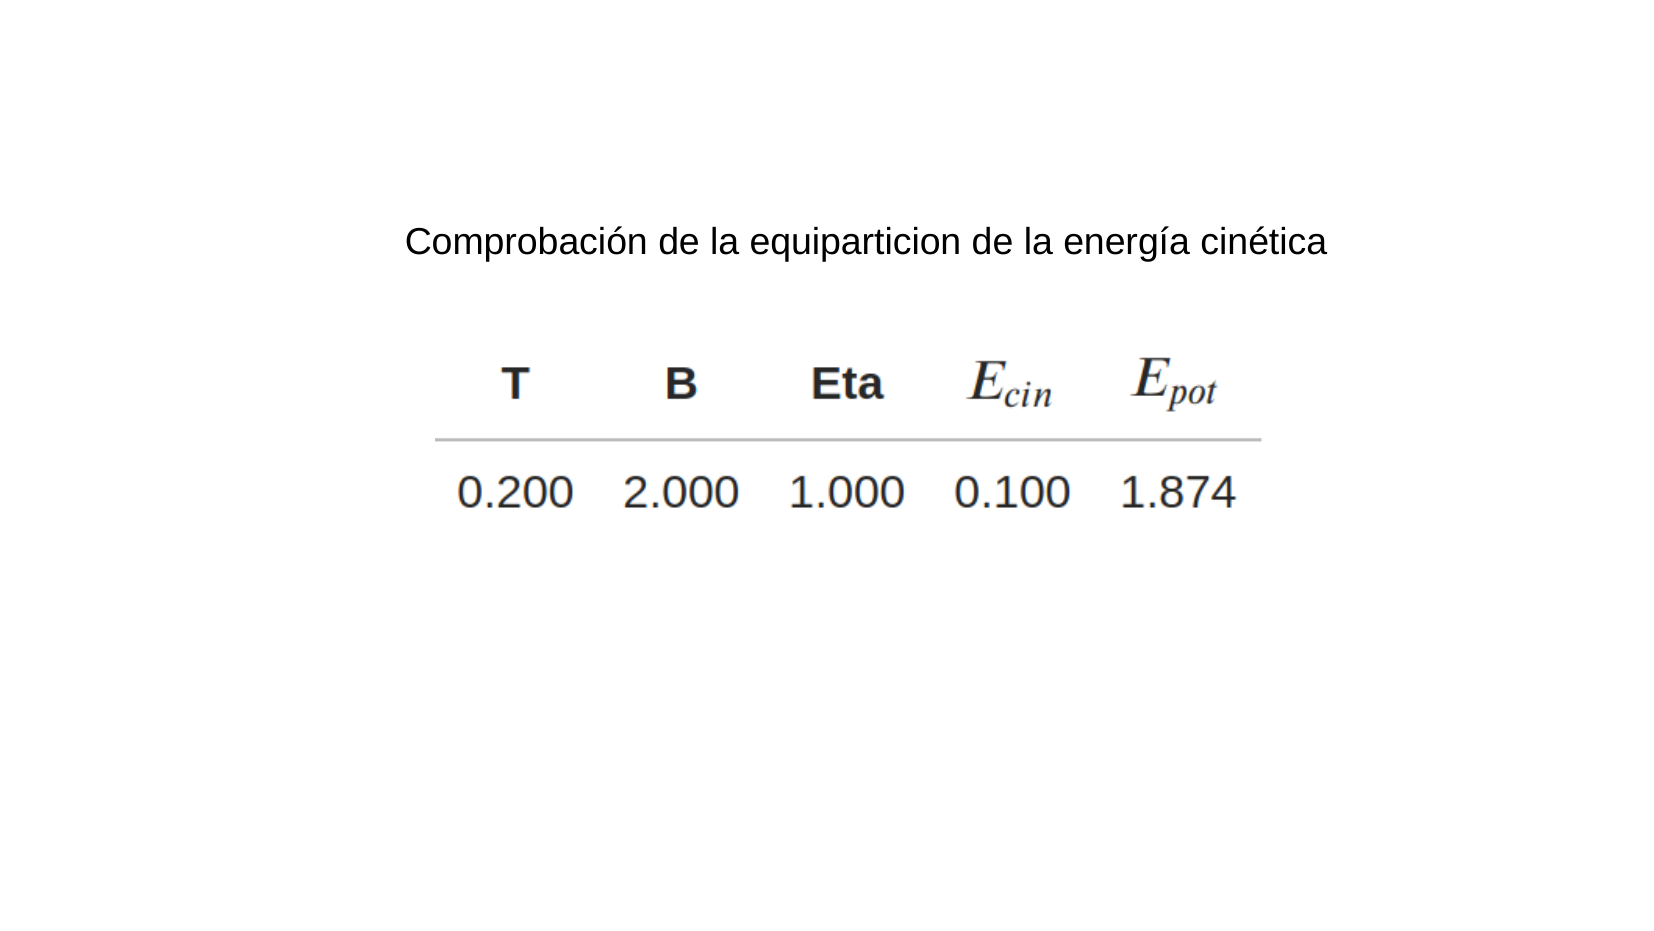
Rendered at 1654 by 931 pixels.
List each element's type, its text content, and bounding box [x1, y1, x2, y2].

text_box Comprobación de la equiparticion de la energía cinética [390, 213, 1343, 271]
picture [435, 344, 1268, 533]
